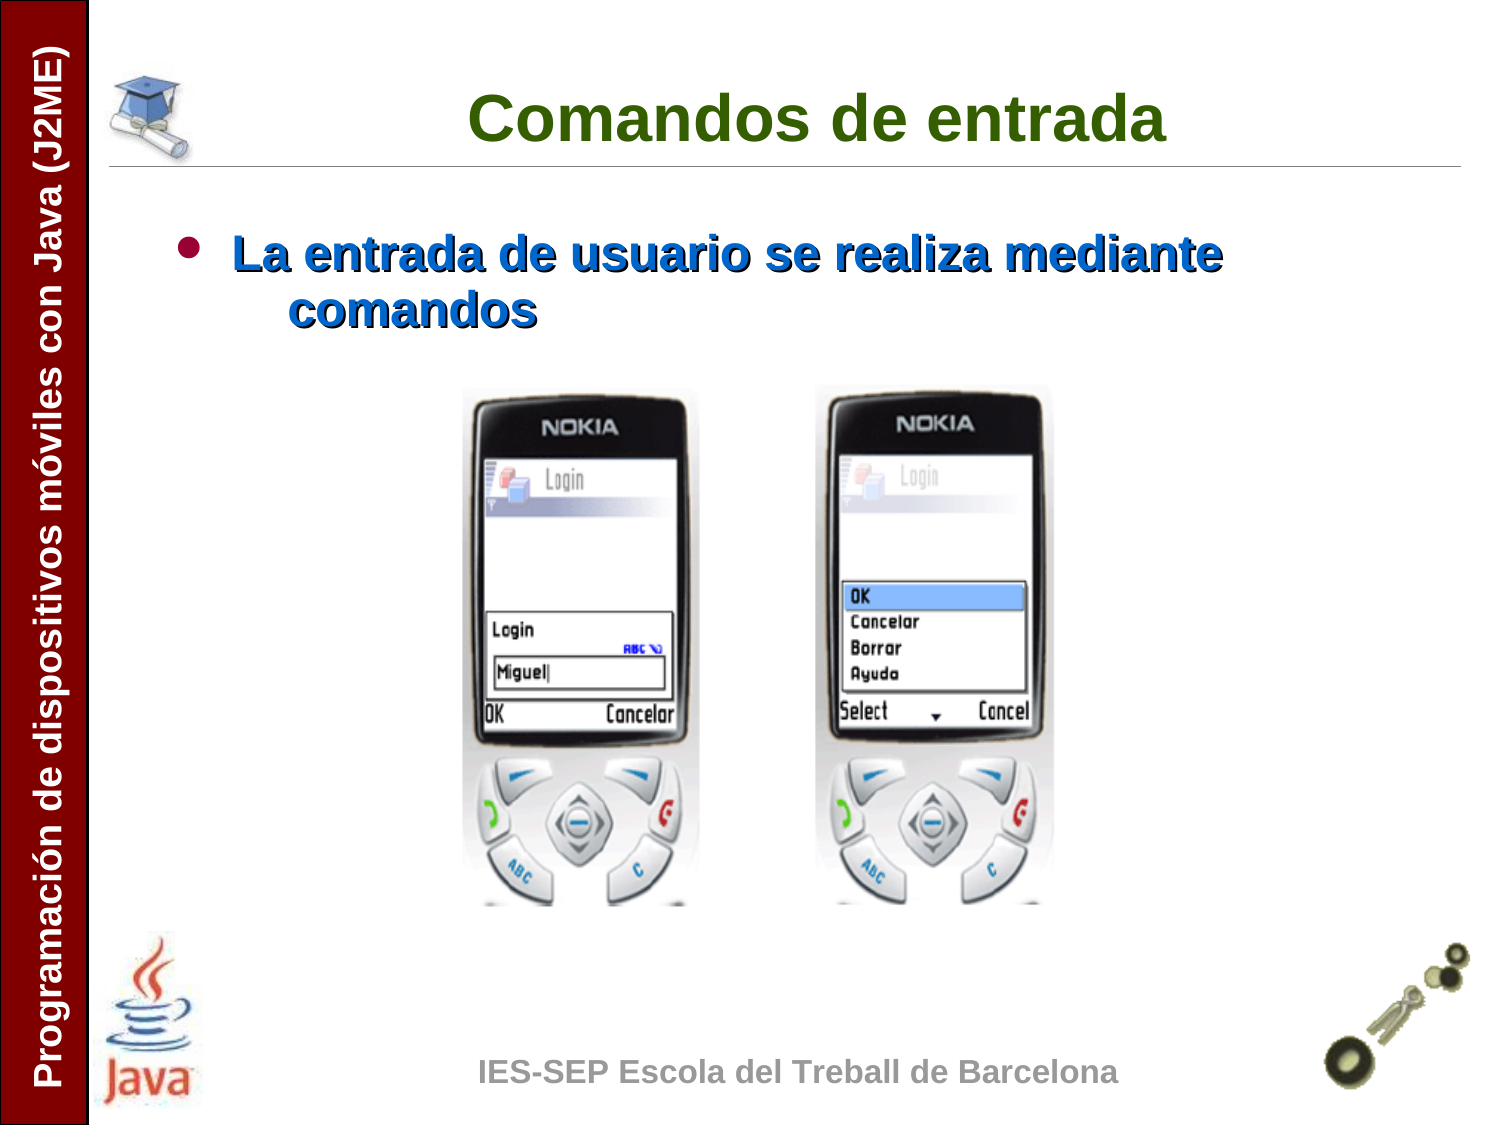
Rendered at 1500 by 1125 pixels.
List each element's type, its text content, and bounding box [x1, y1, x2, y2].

picture [93, 931, 204, 1109]
picture [387, 362, 1161, 942]
list La entrada de usuario se realiza mediante comandos [174, 224, 1451, 988]
picture [93, 61, 206, 174]
picture [1322, 939, 1471, 1094]
title Comandos de entrada [211, 75, 1424, 163]
